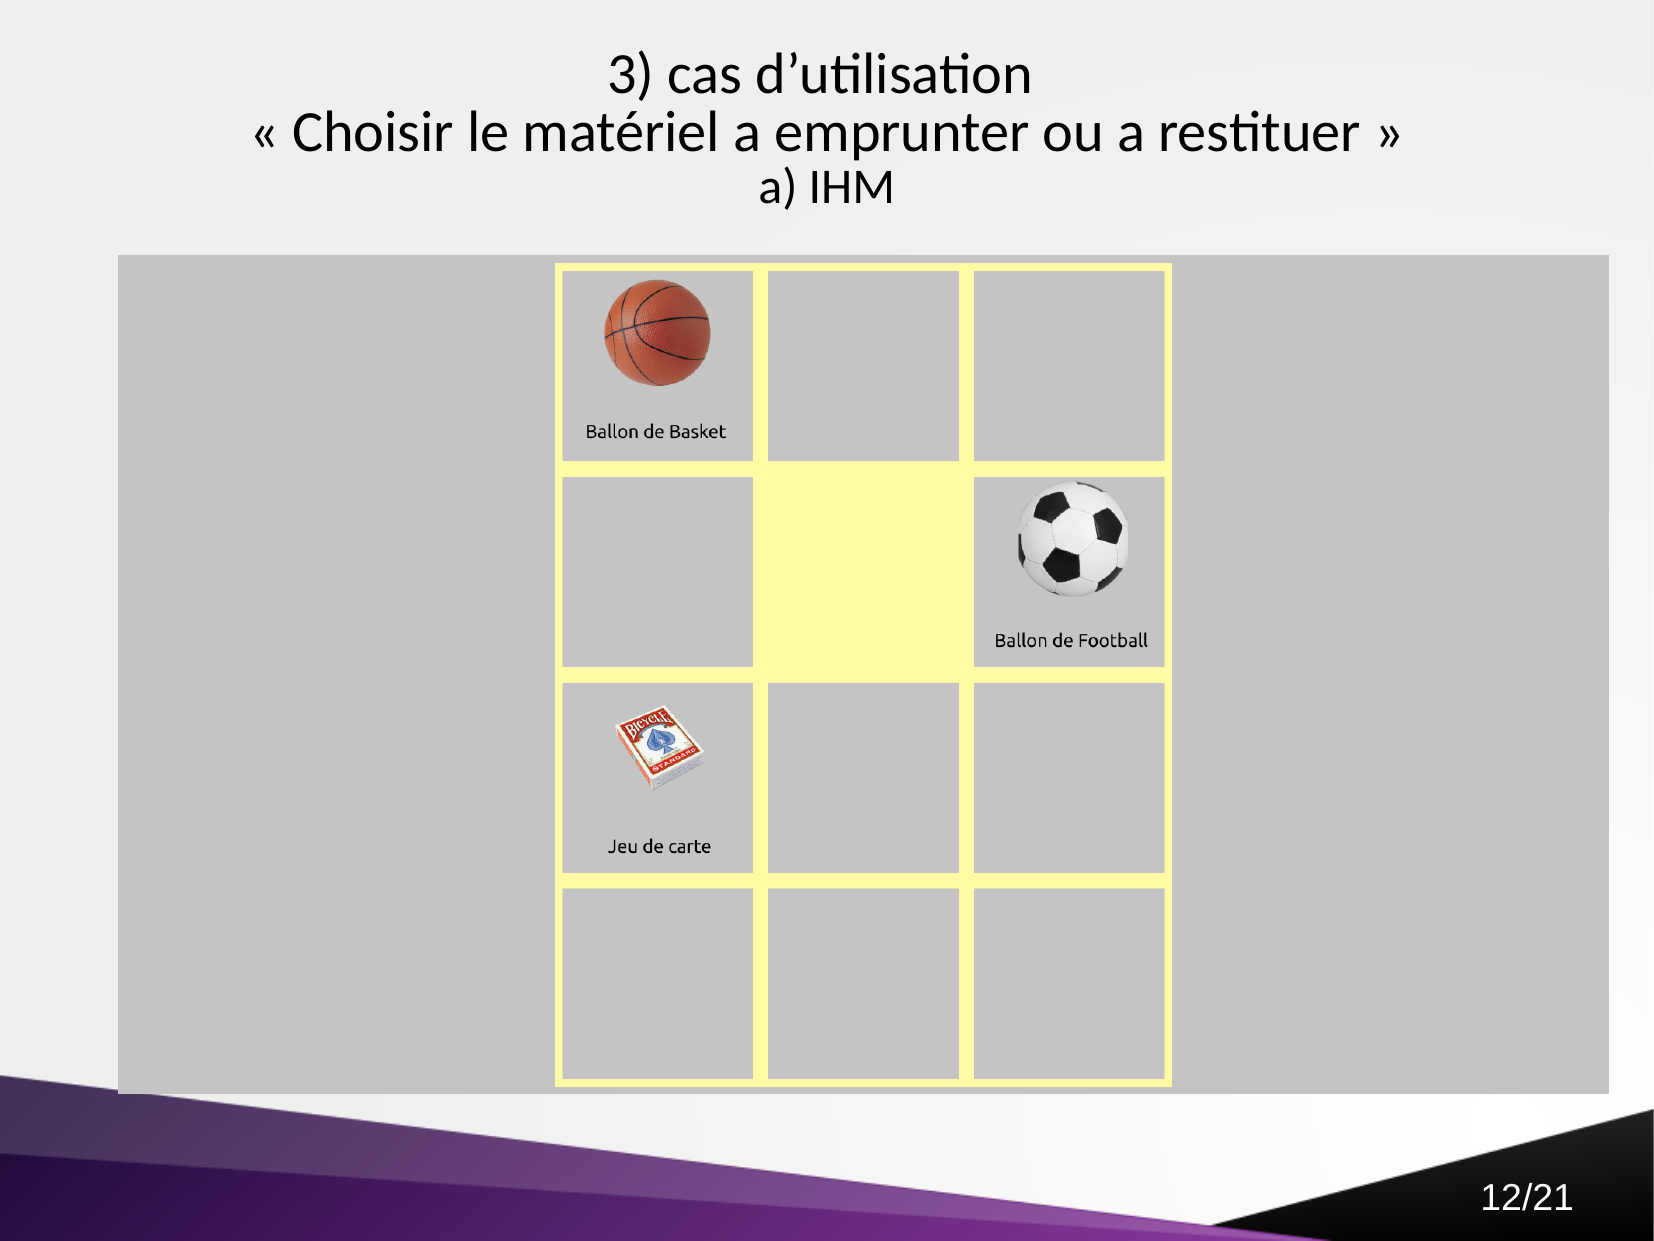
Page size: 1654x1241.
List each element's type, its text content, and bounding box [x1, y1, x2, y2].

title 3) cas d’utilisation « Choisir le matériel a emprunter ou a restituer » a) IHM [82, 29, 1571, 237]
text_box <numéro>/21 [1465, 1169, 1654, 1240]
picture [0, 0, 1654, 1241]
